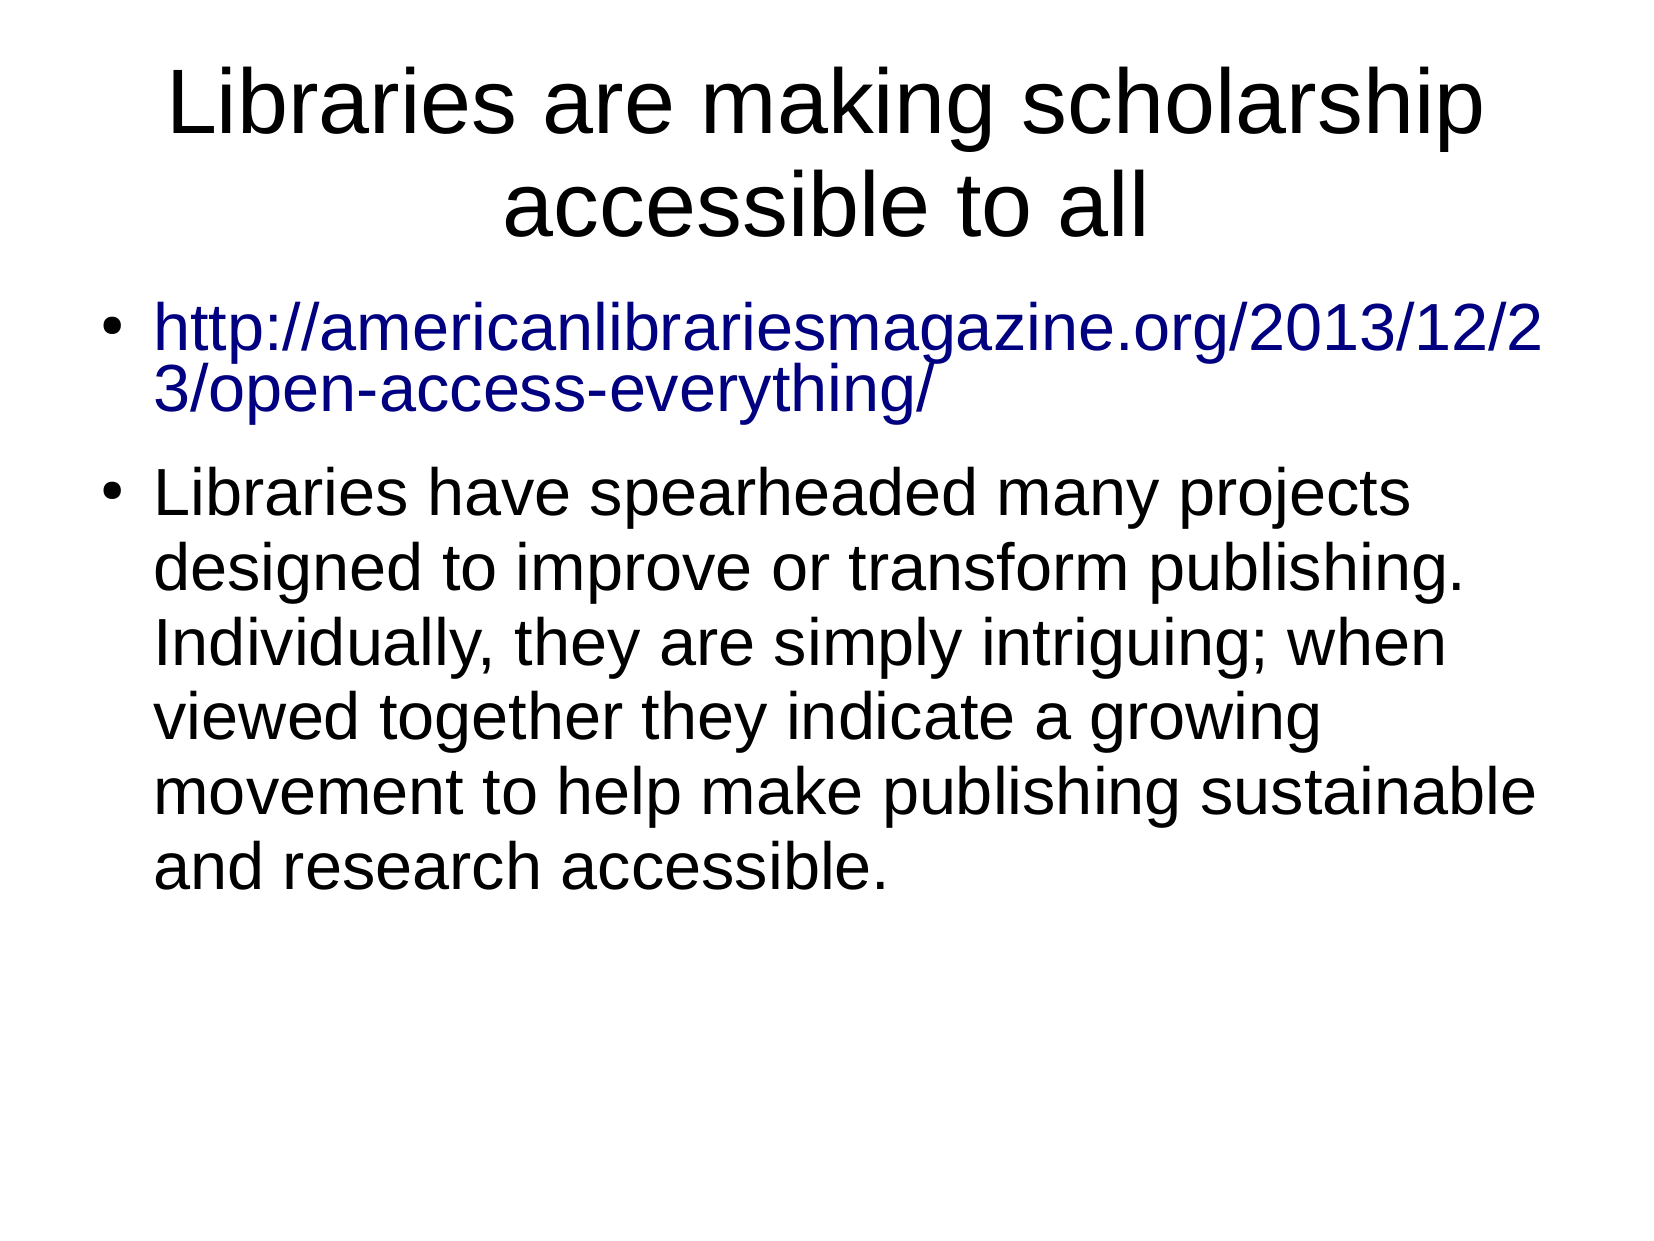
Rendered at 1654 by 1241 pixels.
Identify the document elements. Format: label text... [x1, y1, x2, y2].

list http://americanlibrariesmagazine.org/2013/12/23/open-access-everything/ Libraries have spearheaded many projects designed to improve or transform publishing. Individually, they are simply intriguing; when viewed together they indicate a growing movement to help make publishing sustainable and research accessible. [82, 290, 1571, 1010]
title Libraries are making scholarship accessible to all [82, 48, 1571, 258]
